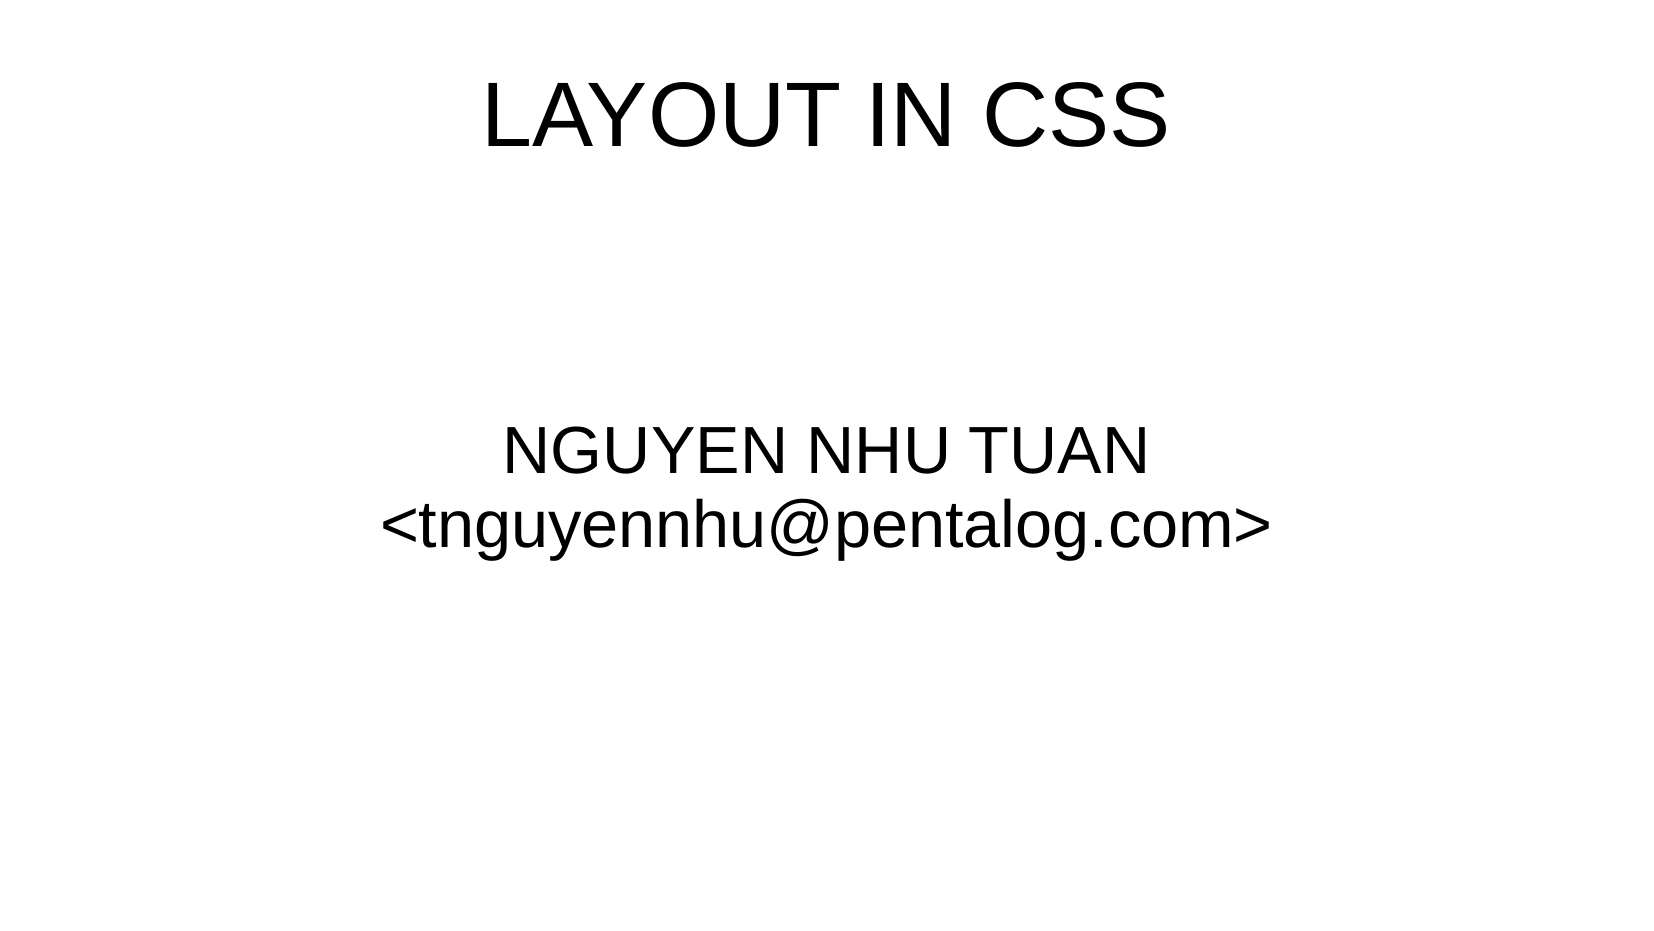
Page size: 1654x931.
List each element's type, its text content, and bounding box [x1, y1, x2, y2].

title LAYOUT IN CSS [82, 37, 1571, 193]
subtitle NGUYEN NHU TUAN <tnguyennhu@pentalog.com> [82, 217, 1571, 758]
